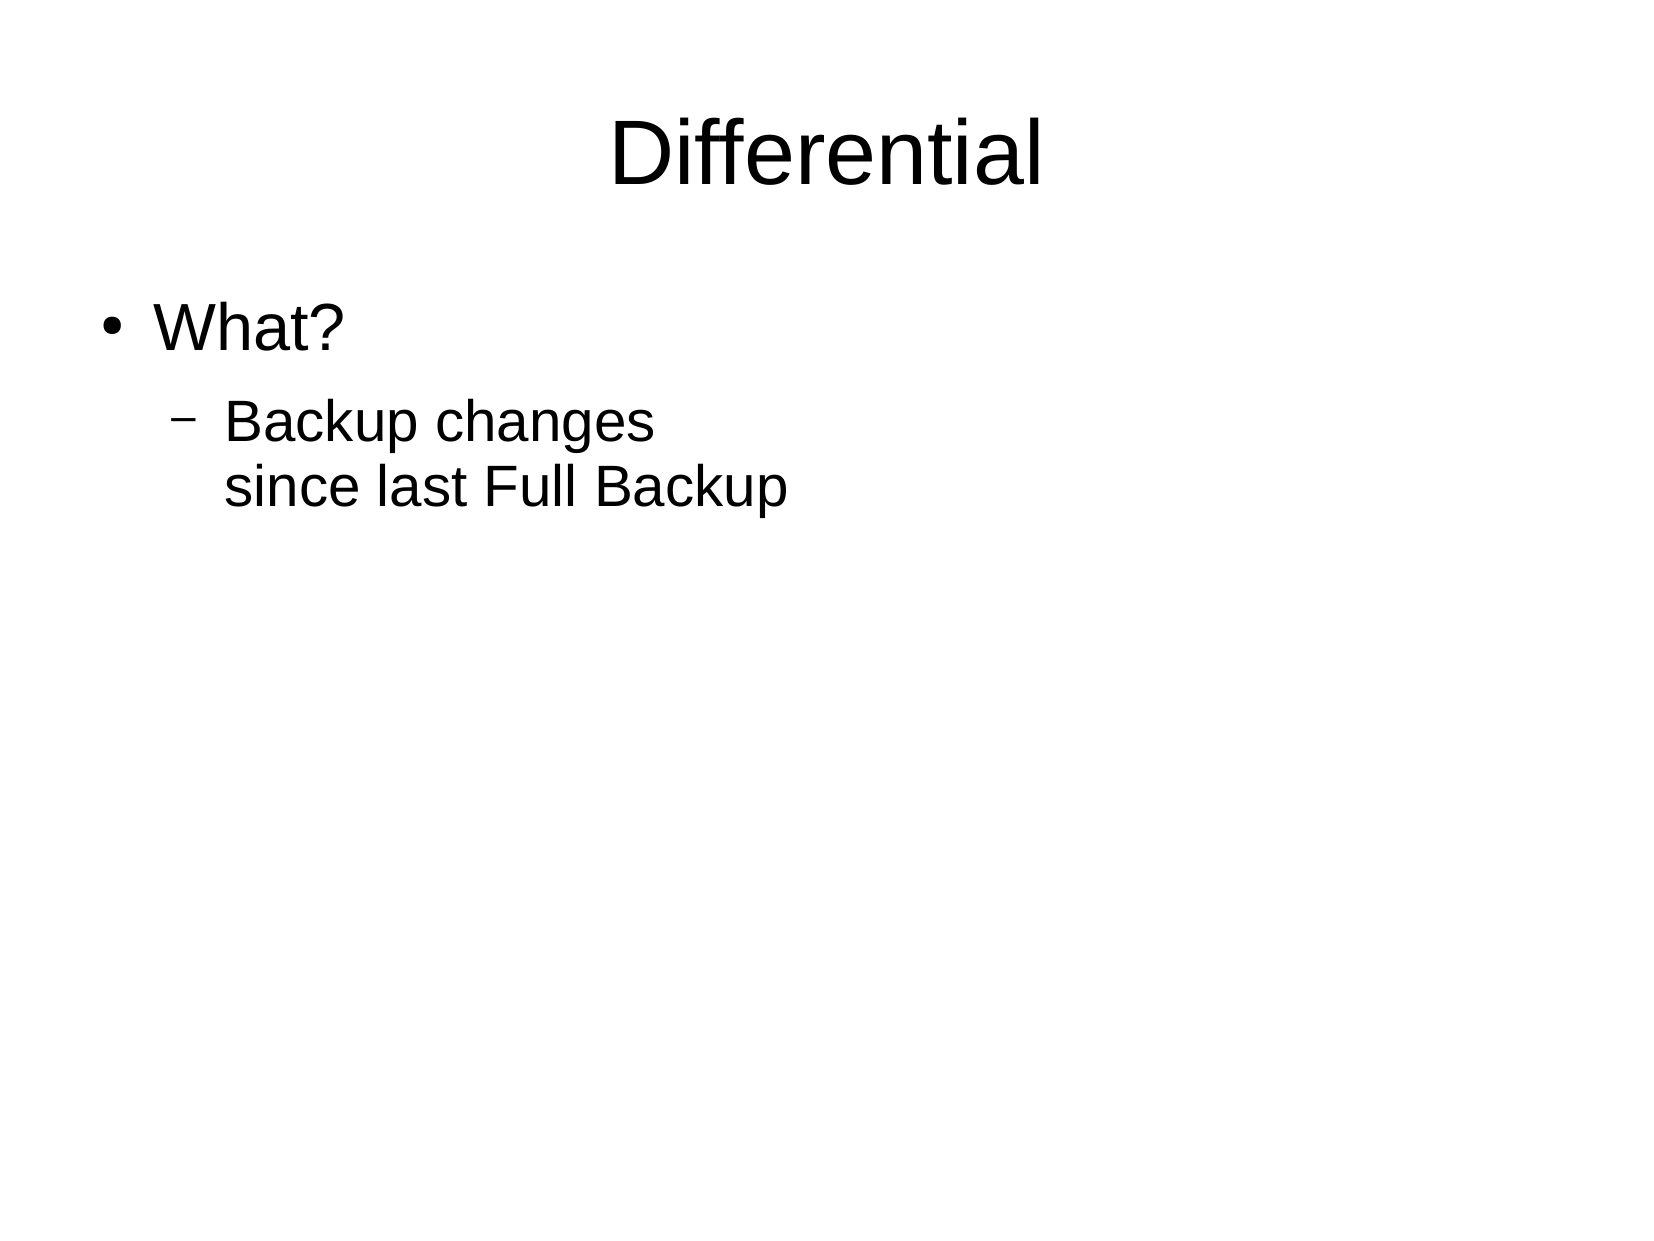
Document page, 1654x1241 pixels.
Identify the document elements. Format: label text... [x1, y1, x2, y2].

list What? Backup changes since last Full Backup [82, 290, 809, 1010]
title Differential [82, 49, 1571, 257]
